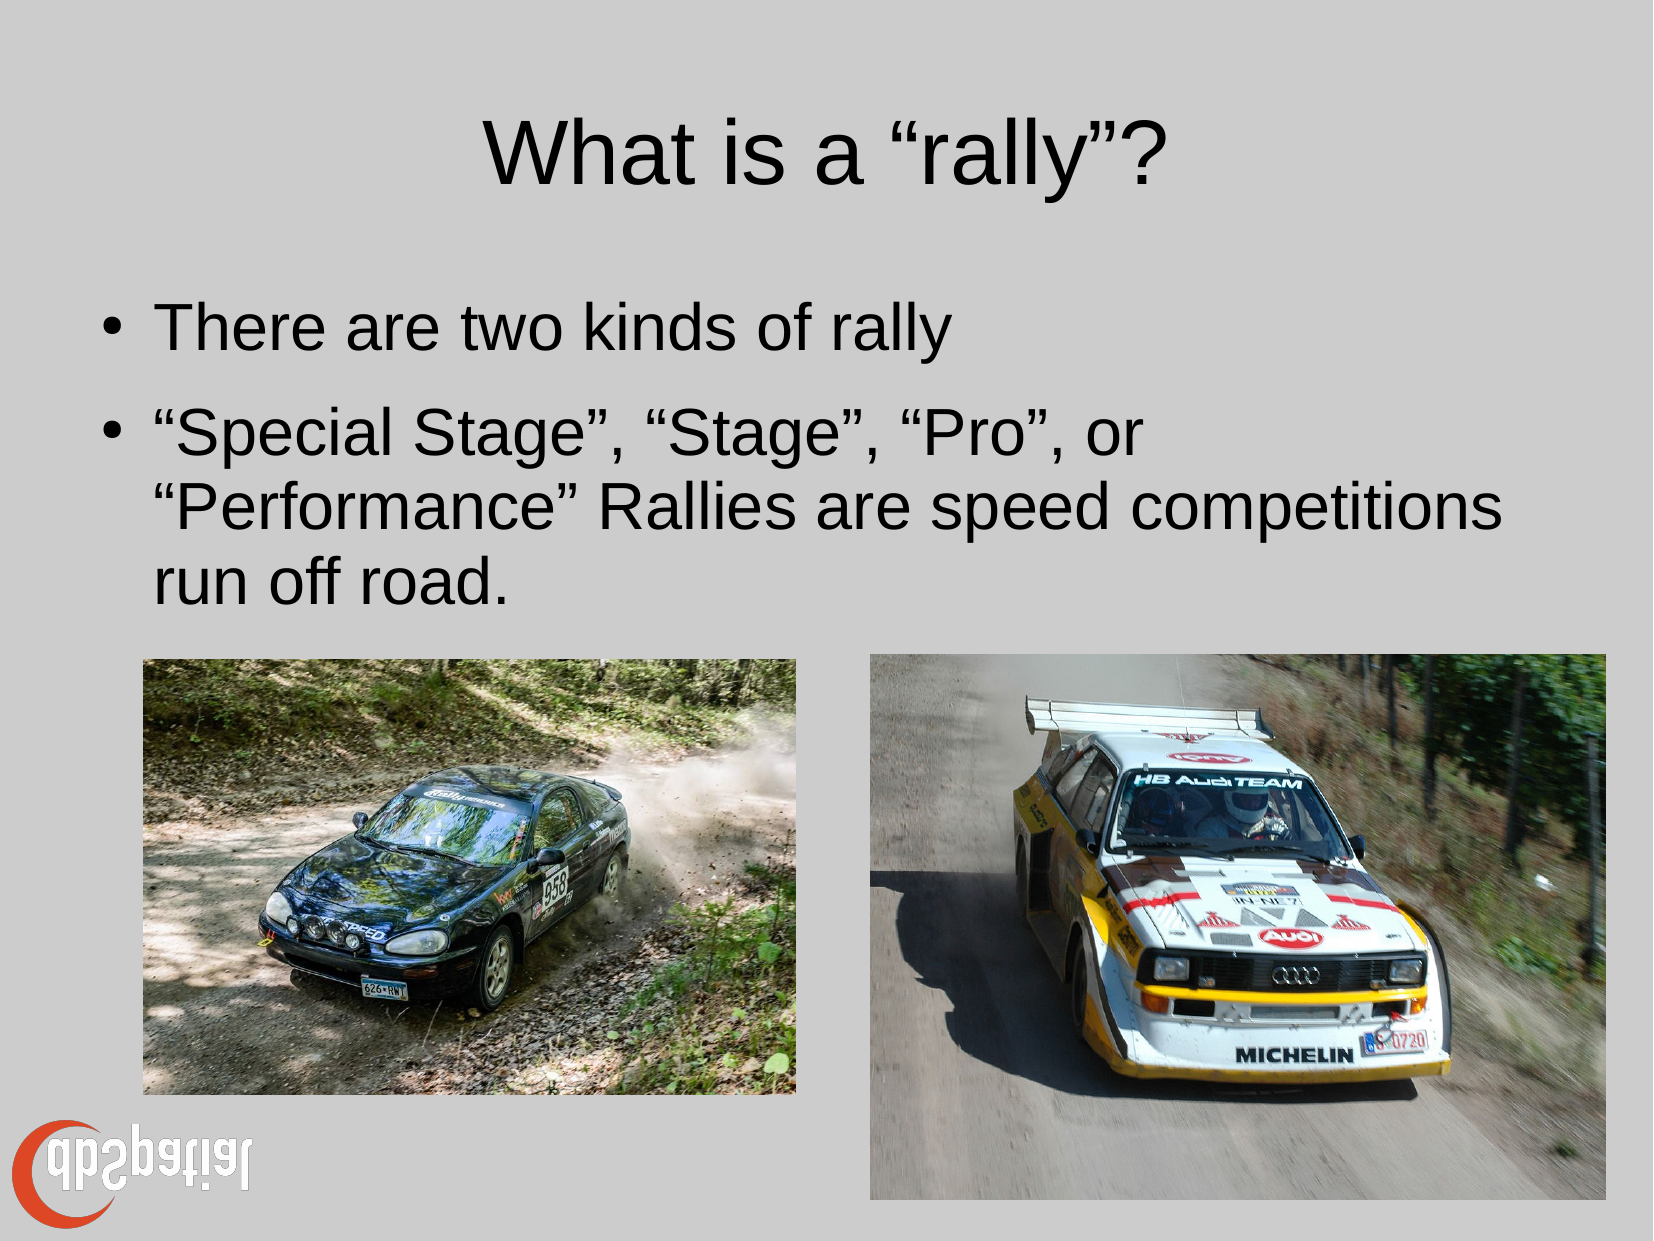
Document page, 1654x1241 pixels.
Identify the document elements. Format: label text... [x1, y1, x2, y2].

list There are two kinds of rally “Special Stage”, “Stage”, “Pro”, or “Performance” Rallies are speed competitions run off road. [82, 290, 1571, 1010]
picture [143, 659, 796, 1096]
picture [870, 654, 1606, 1201]
title What is a “rally”? [82, 49, 1571, 257]
picture [9, 1118, 255, 1231]
